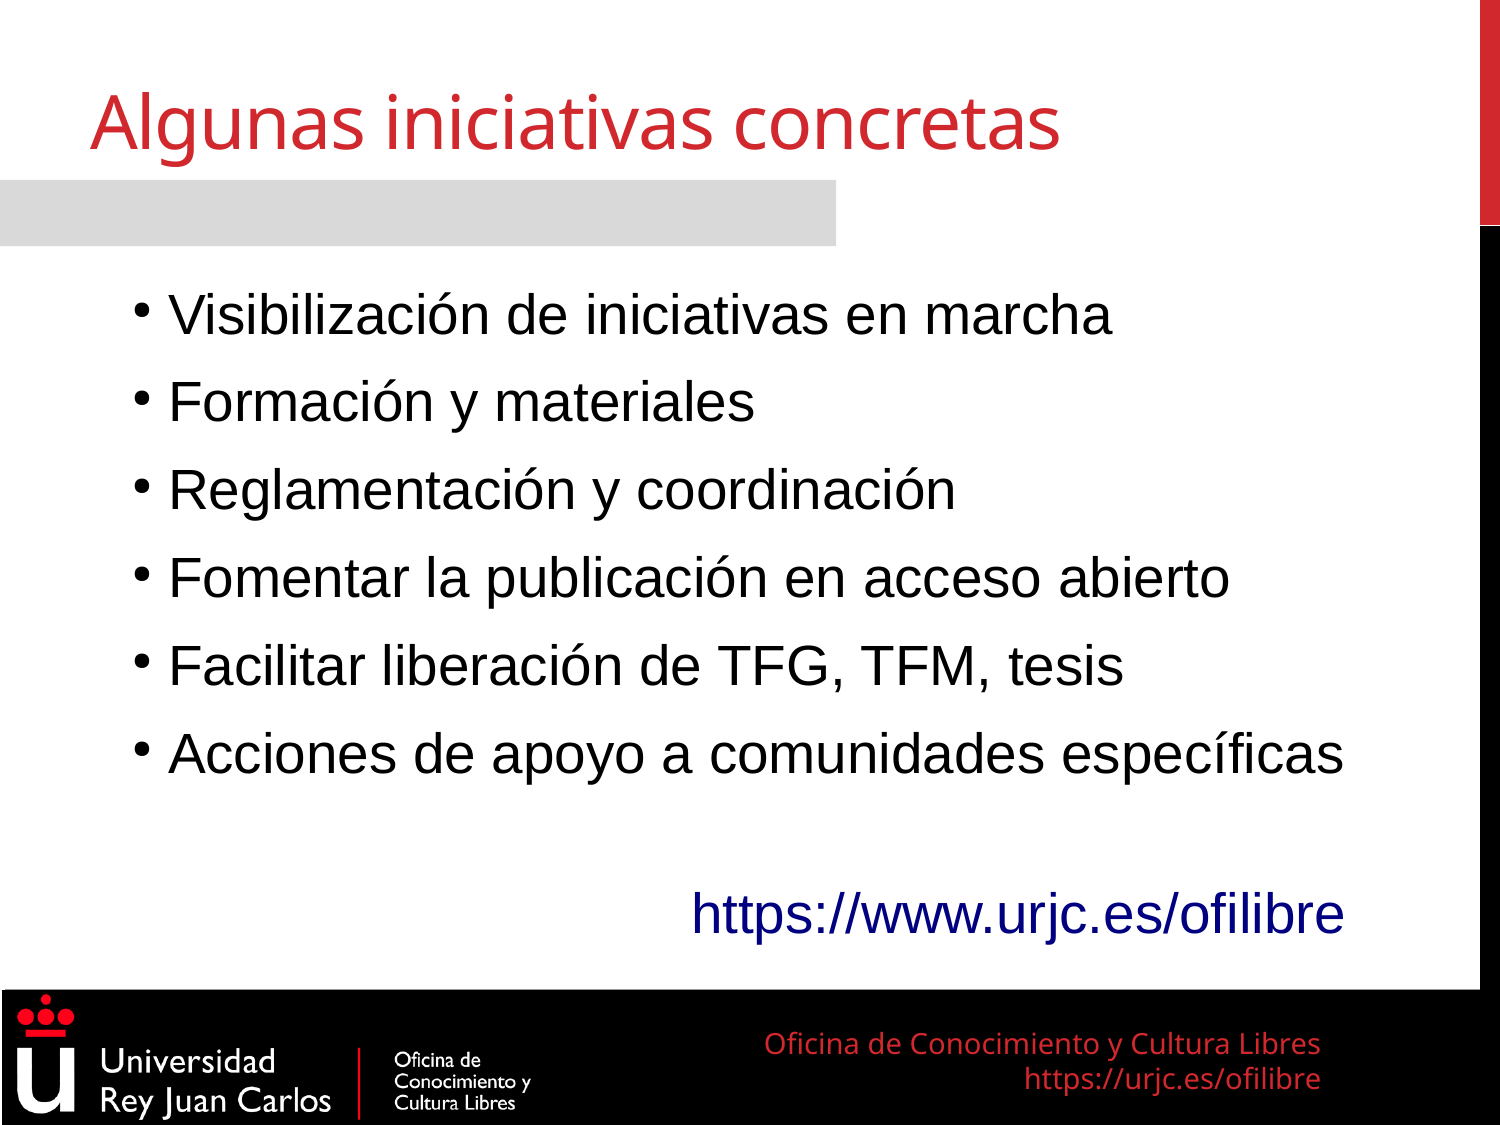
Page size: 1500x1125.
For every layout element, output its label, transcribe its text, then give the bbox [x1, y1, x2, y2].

list Visibilización de iniciativas en marcha Formación y materiales Reglamentación y coordinación Fomentar la publicación en acceso abierto Facilitar liberación de TFG, TFM, tesis Acciones de apoyo a comunidades específicas https://www.urjc.es/ofilibre [105, 270, 1441, 961]
picture [17, 994, 531, 1120]
text_box Algunas iniciativas concretas [0, 24, 1326, 172]
title [75, 15, 1425, 172]
